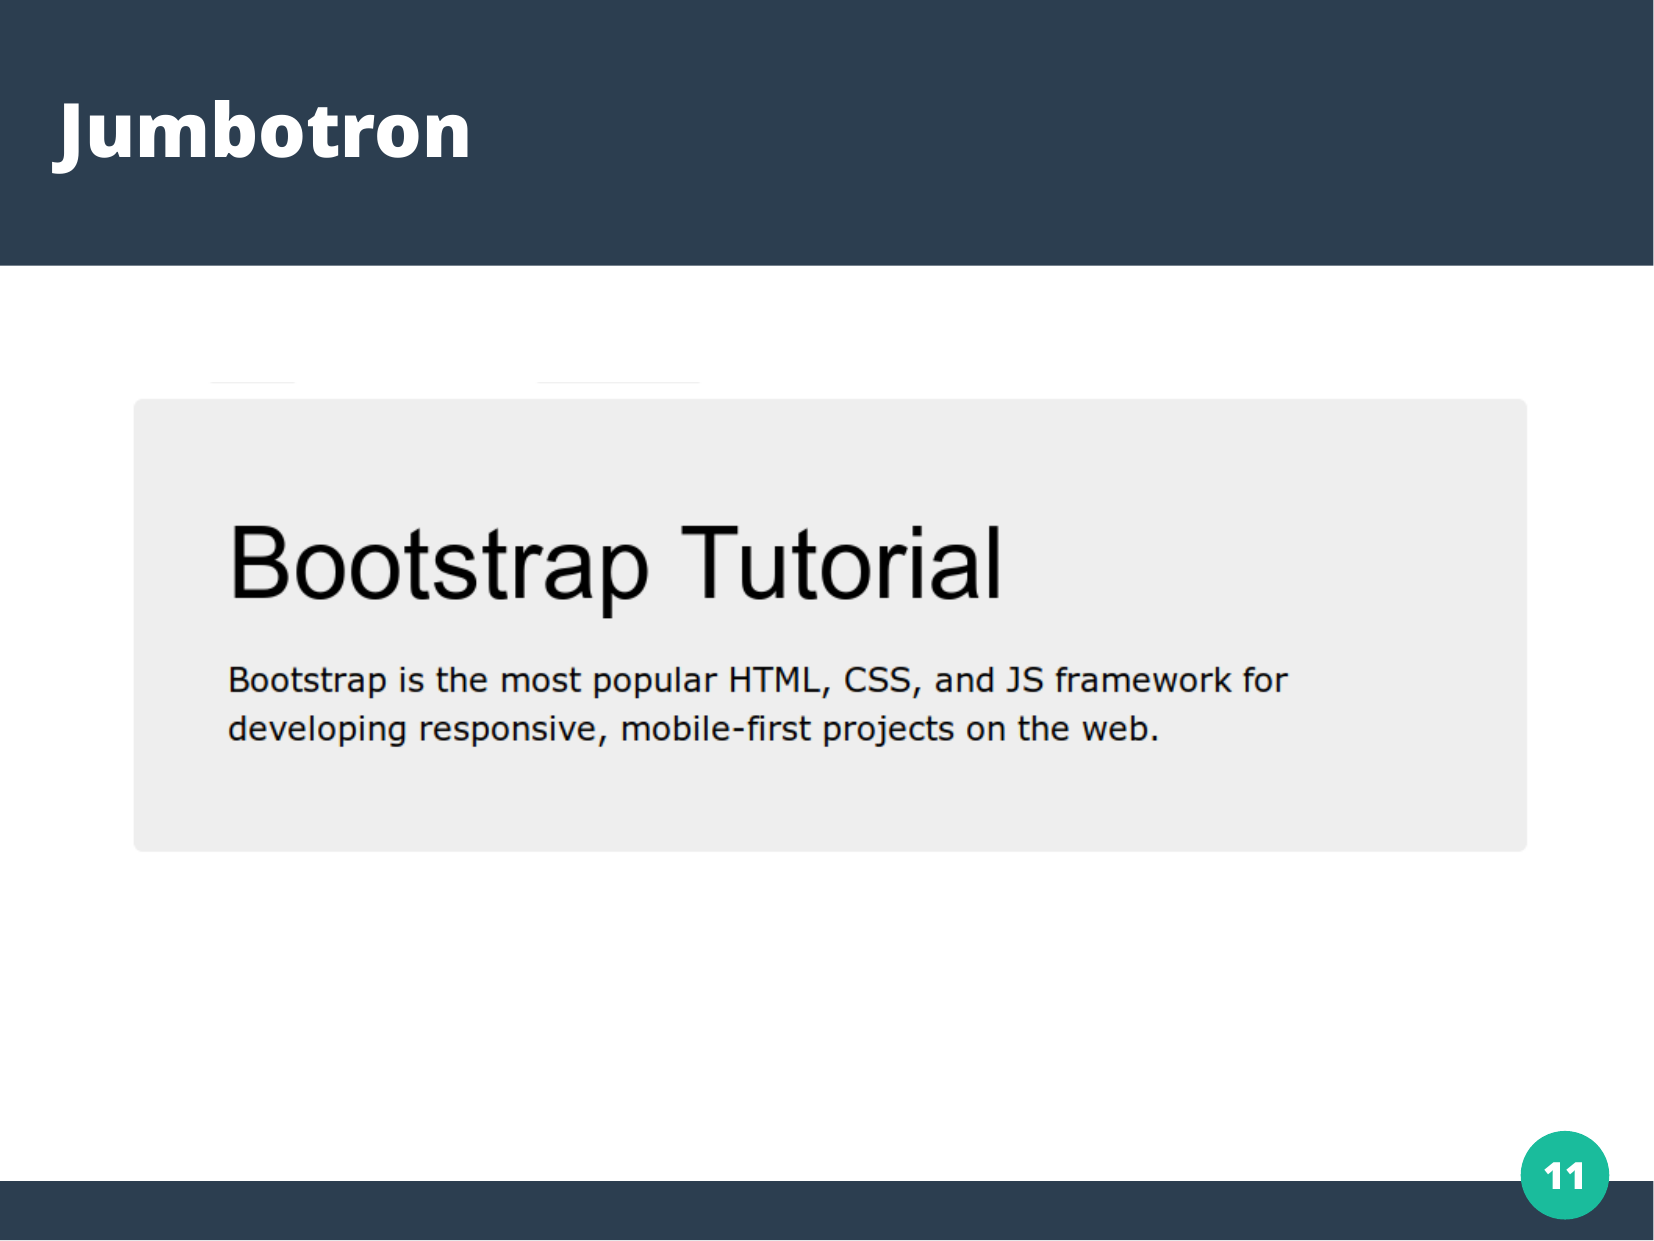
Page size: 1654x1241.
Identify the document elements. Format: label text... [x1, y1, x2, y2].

picture [120, 382, 1543, 863]
title Jumbotron [59, 49, 1595, 207]
